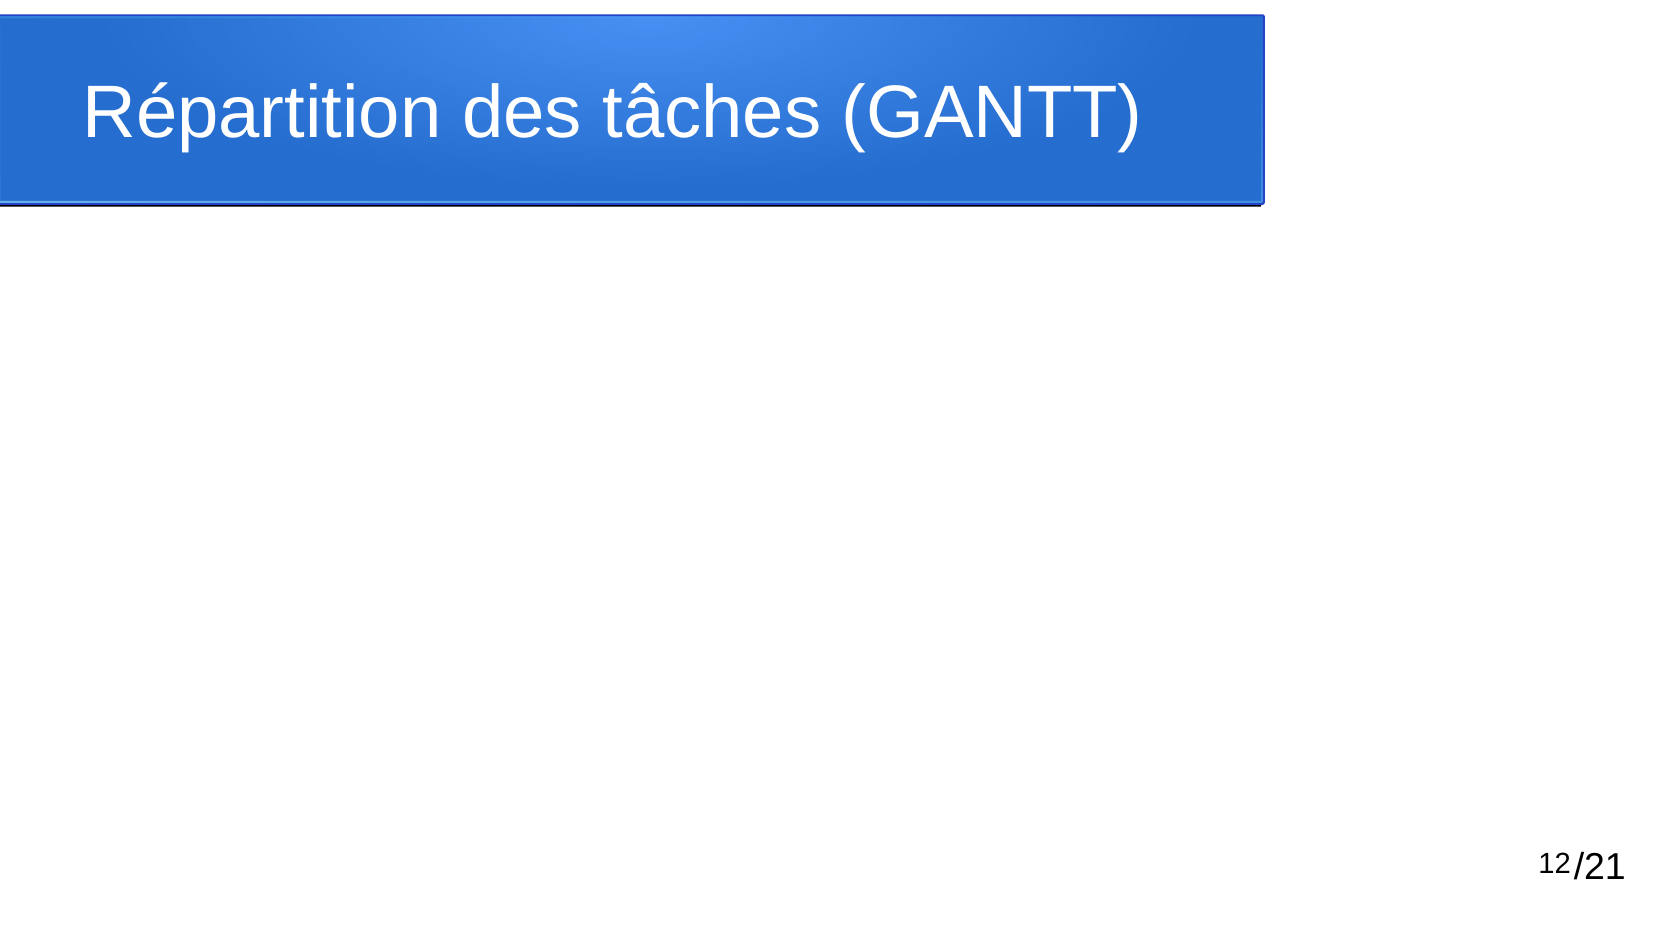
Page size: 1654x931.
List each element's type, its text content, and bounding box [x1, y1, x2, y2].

title Répartition des tâches (GANTT) [82, 35, 1235, 189]
text_box /21 [1559, 838, 1654, 898]
